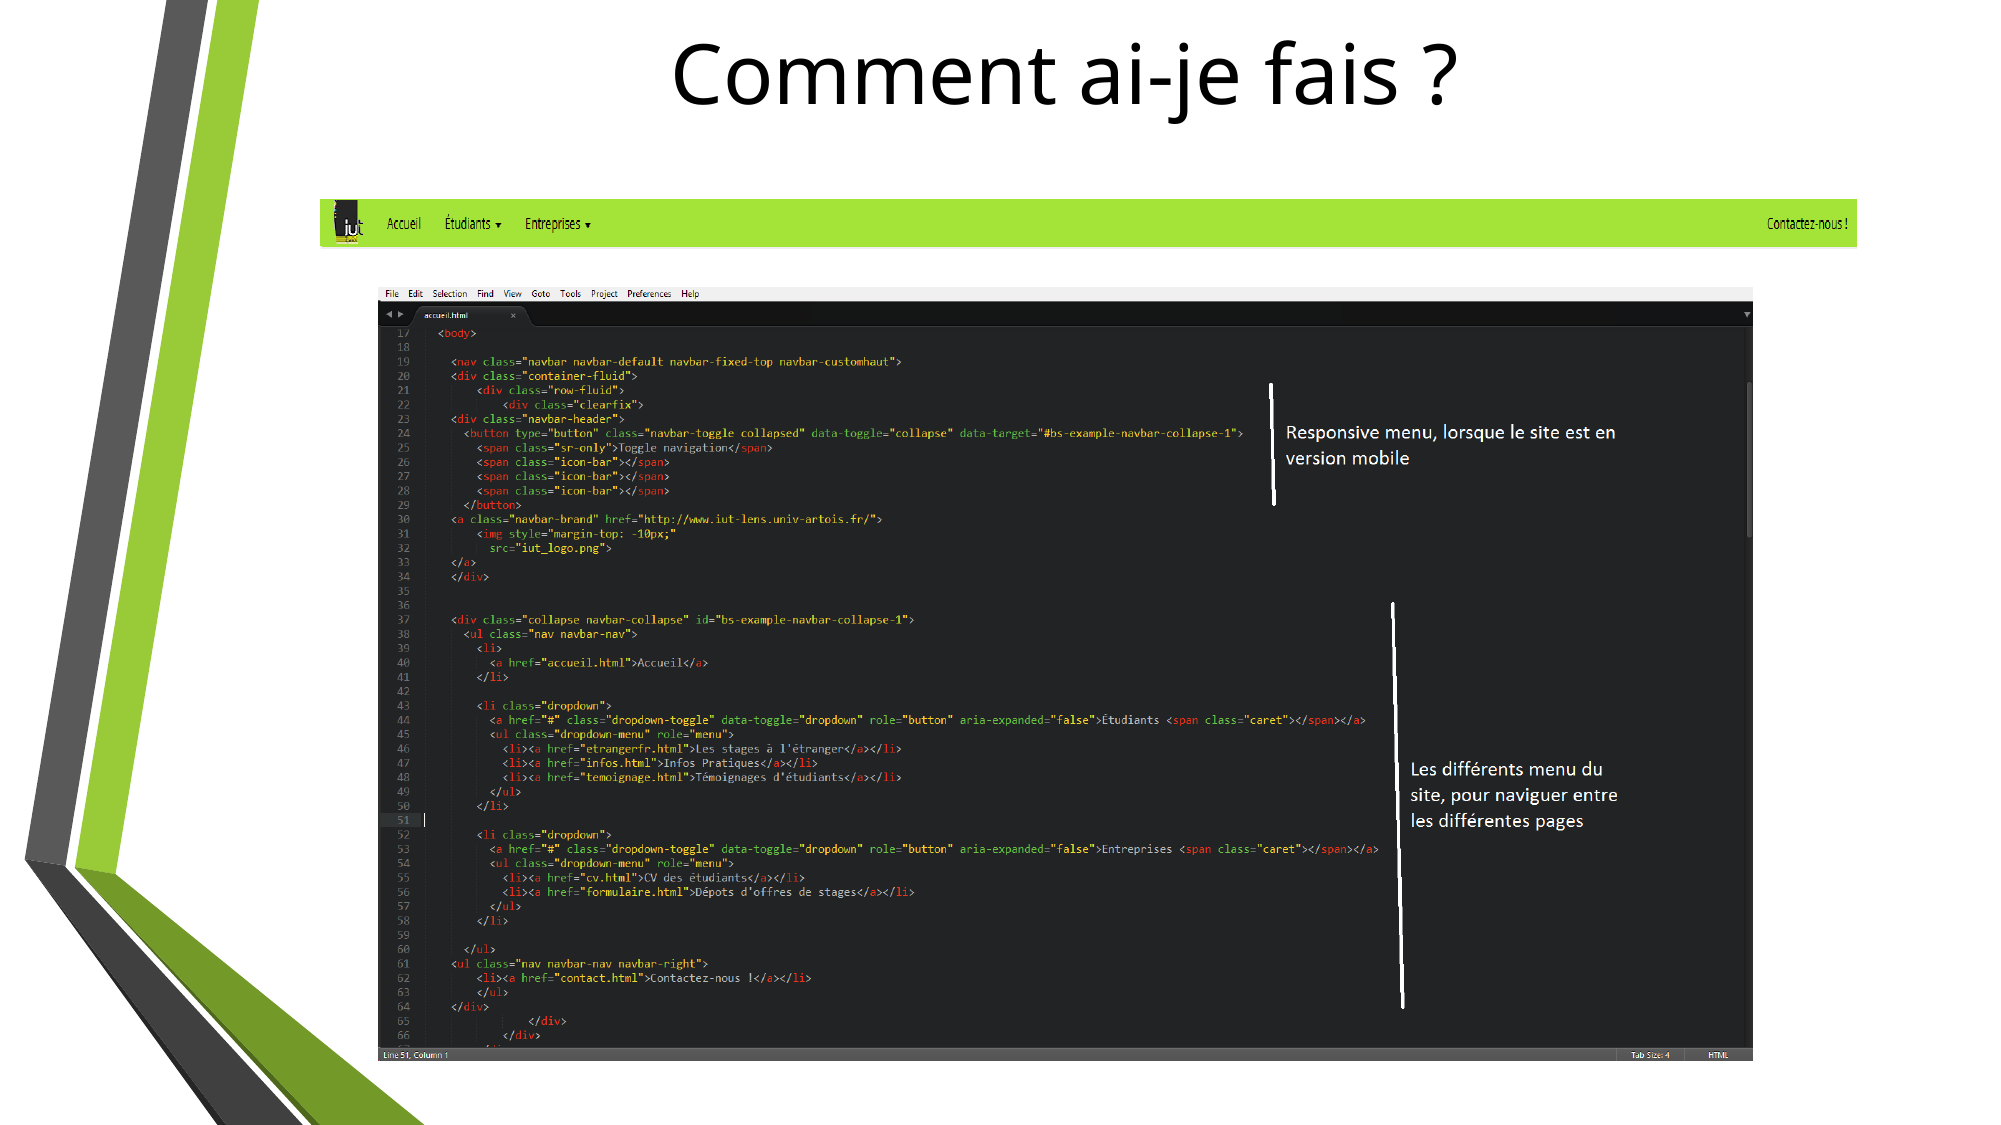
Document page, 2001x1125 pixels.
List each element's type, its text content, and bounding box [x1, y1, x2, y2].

picture [378, 287, 1753, 1061]
picture [320, 200, 1857, 249]
title Comment ai-je fais ? [243, 13, 1887, 161]
